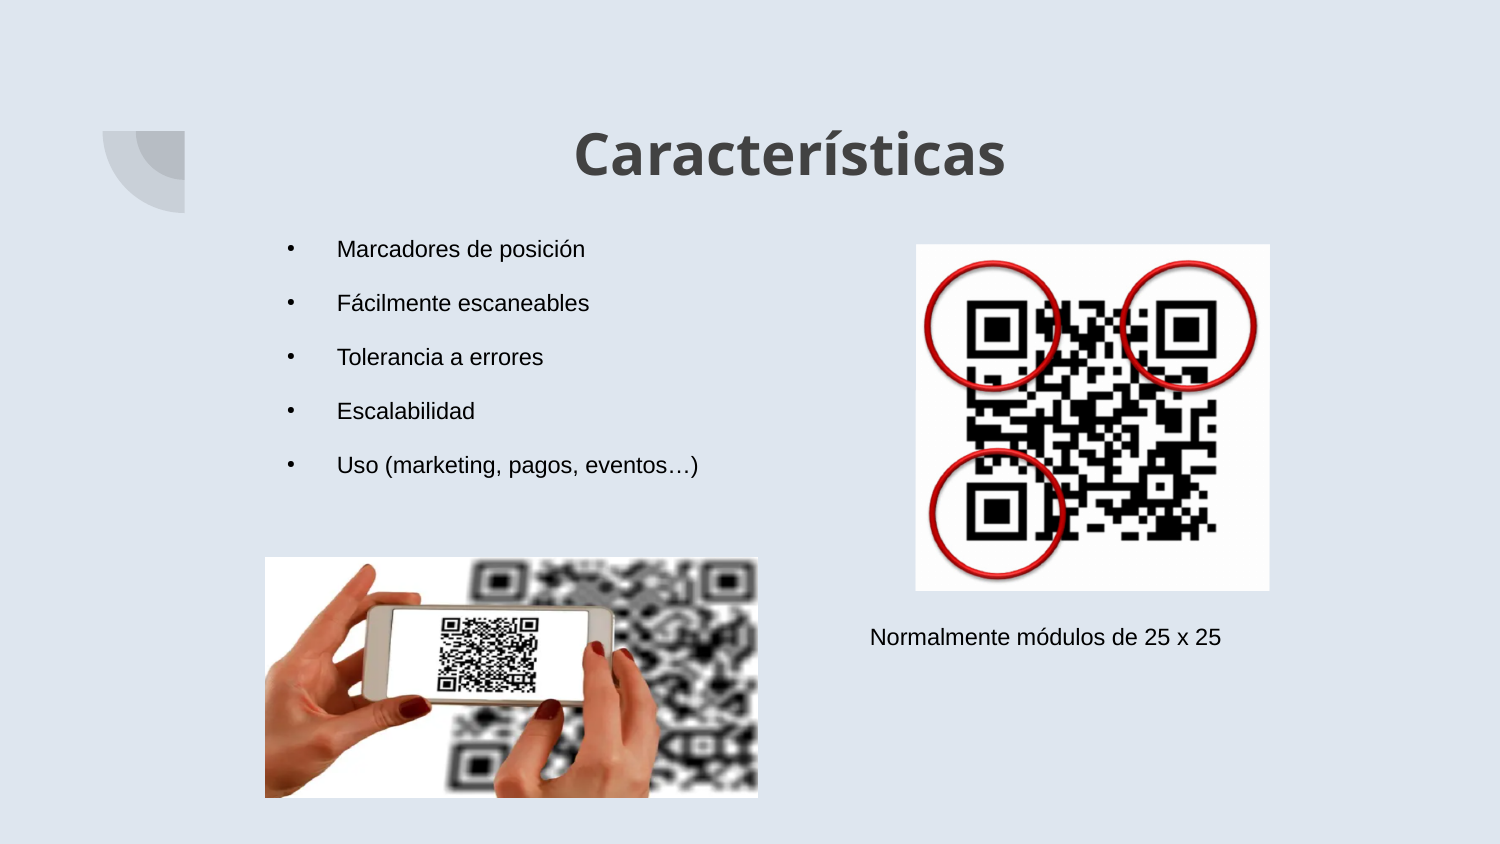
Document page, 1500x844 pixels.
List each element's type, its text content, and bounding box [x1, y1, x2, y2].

title Características [213, 98, 1368, 263]
picture [265, 557, 758, 798]
picture [915, 244, 1270, 591]
list Marcadores de posición Fácilmente escaneables Tolerancia a errores Escalabilidad Uso (marketing, pagos, eventos…) Normalmente módulos de 25 x 25 [270, 236, 1359, 654]
